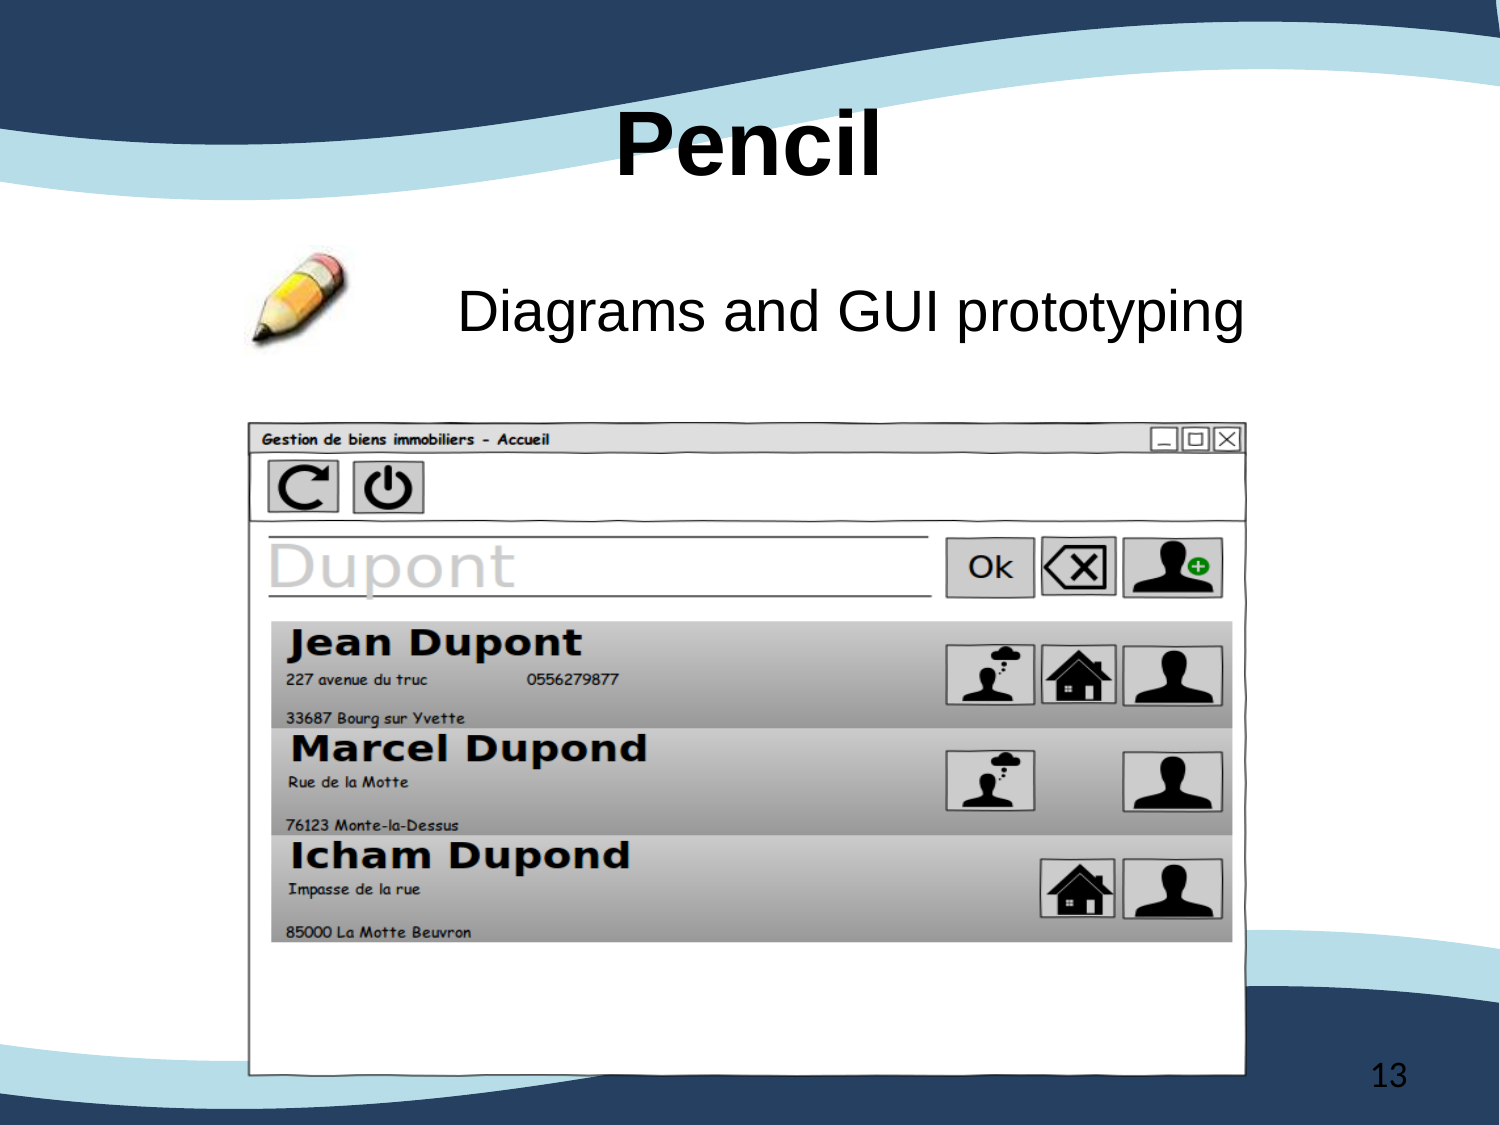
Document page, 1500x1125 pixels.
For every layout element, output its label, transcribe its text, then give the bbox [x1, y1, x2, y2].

list [74, 262, 1425, 1125]
picture [244, 245, 355, 355]
picture [236, 413, 1285, 1096]
text_box Diagrams and GUI prototyping [442, 265, 1262, 351]
title Pencil [74, 21, 1425, 257]
